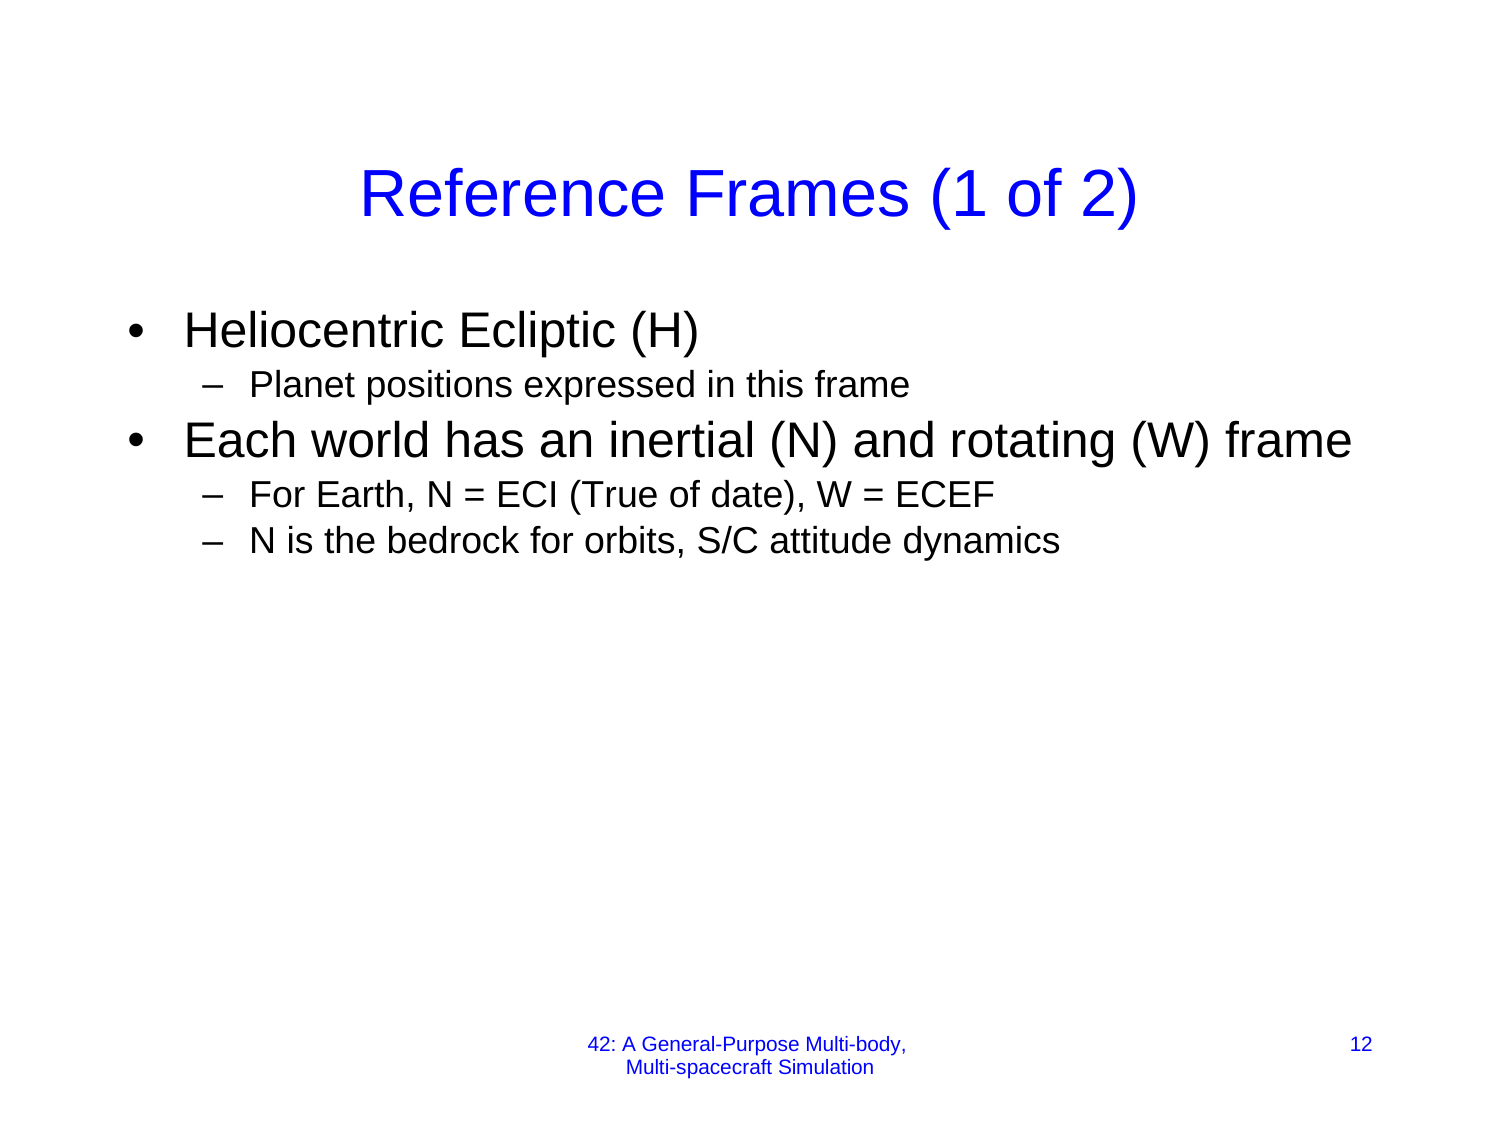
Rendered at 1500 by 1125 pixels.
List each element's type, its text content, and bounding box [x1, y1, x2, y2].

title Reference Frames (1 of 2) [112, 99, 1388, 288]
list Heliocentric Ecliptic (H) Planet positions expressed in this frame Each world has an inertial (N) and rotating (W) frame For Earth, N = ECI (True of date), W = ECEF N is the bedrock for orbits, S/C attitude dynamics [112, 299, 1388, 976]
